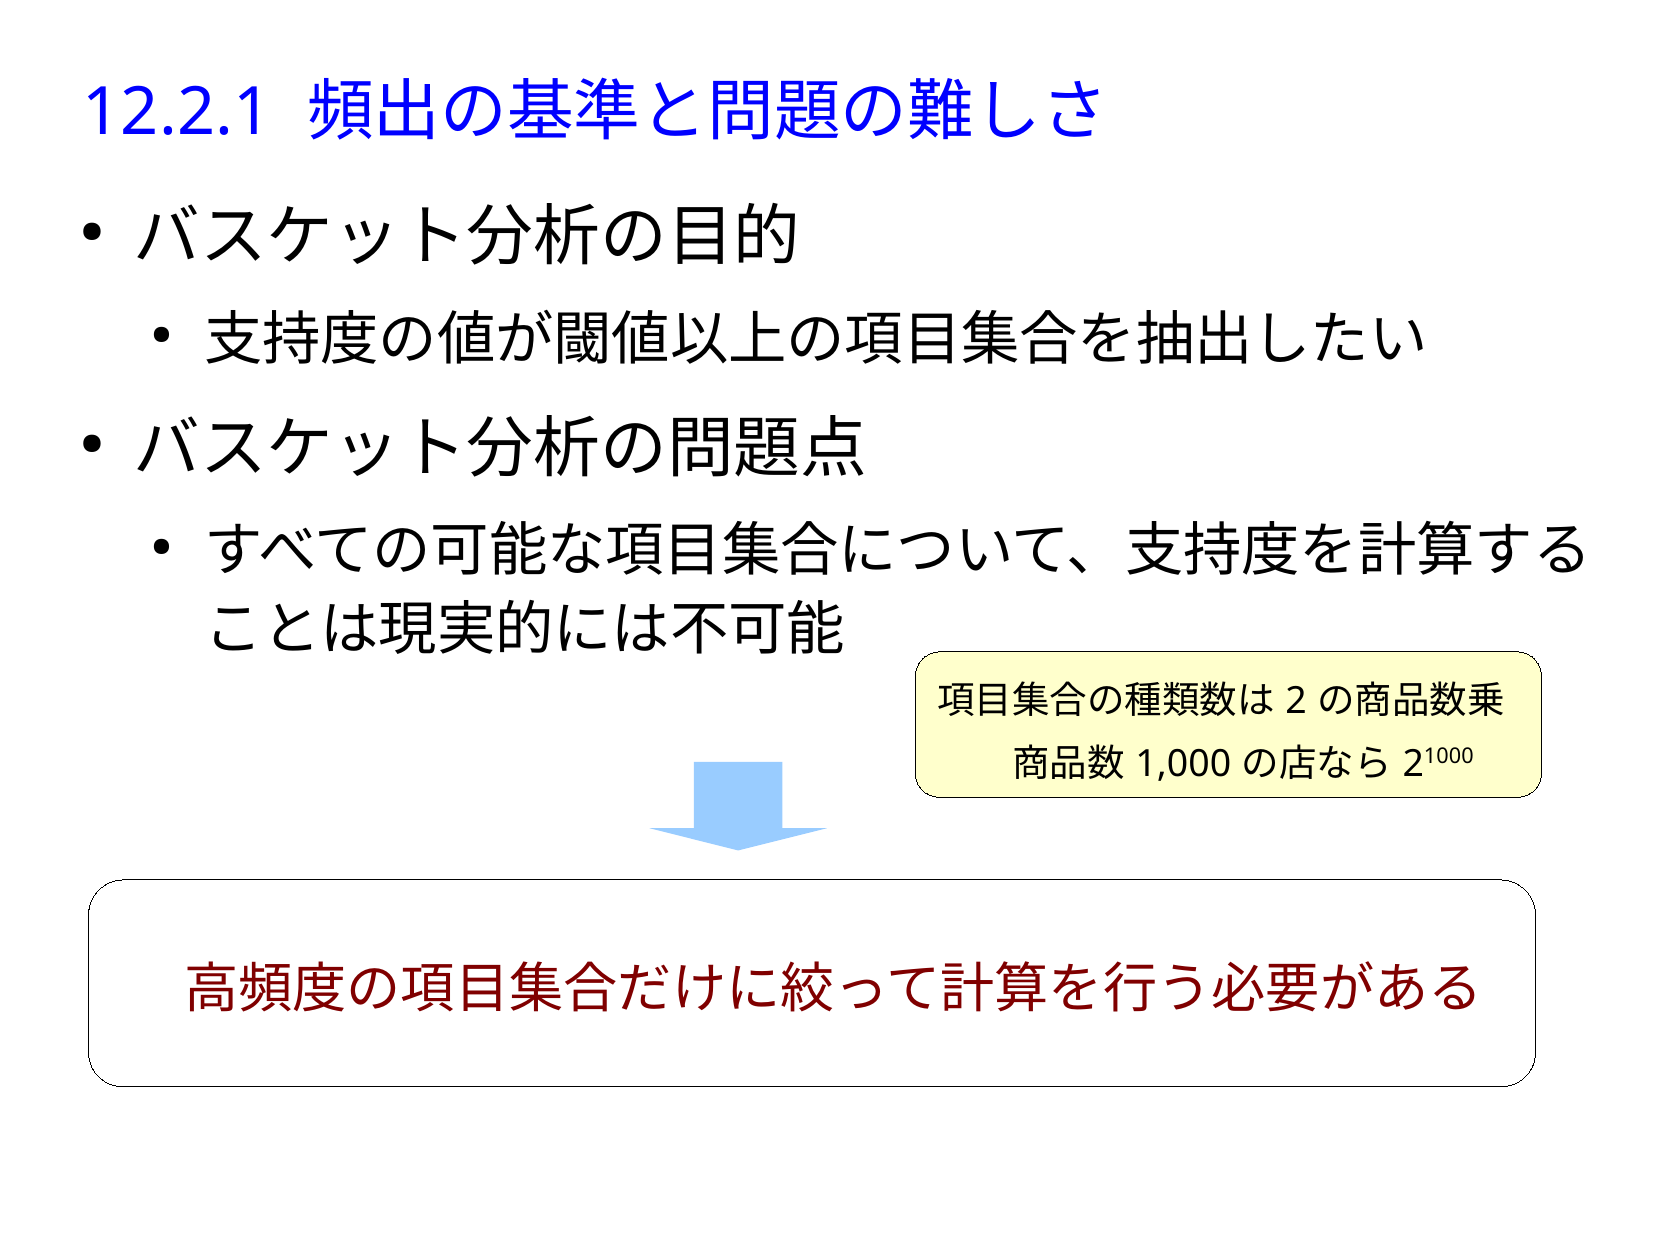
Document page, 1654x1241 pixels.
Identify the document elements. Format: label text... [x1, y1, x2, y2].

list バスケット分析の目的 支持度の値が閾値以上の項目集合を抽出したい バスケット分析の問題点 すべての可能な項目集合について、支持度を計算することは現実的には不可能 [62, 188, 1595, 711]
text_box 高頻度の項目集合だけに絞って計算を行う必要がある [88, 879, 1536, 1087]
text_box [649, 761, 827, 851]
text_box 項目集合の種類数は2の商品数乗 商品数1,000の店なら21000 [915, 651, 1542, 798]
title 12.2.1 頻出の基準と問題の難しさ [82, 40, 1571, 178]
